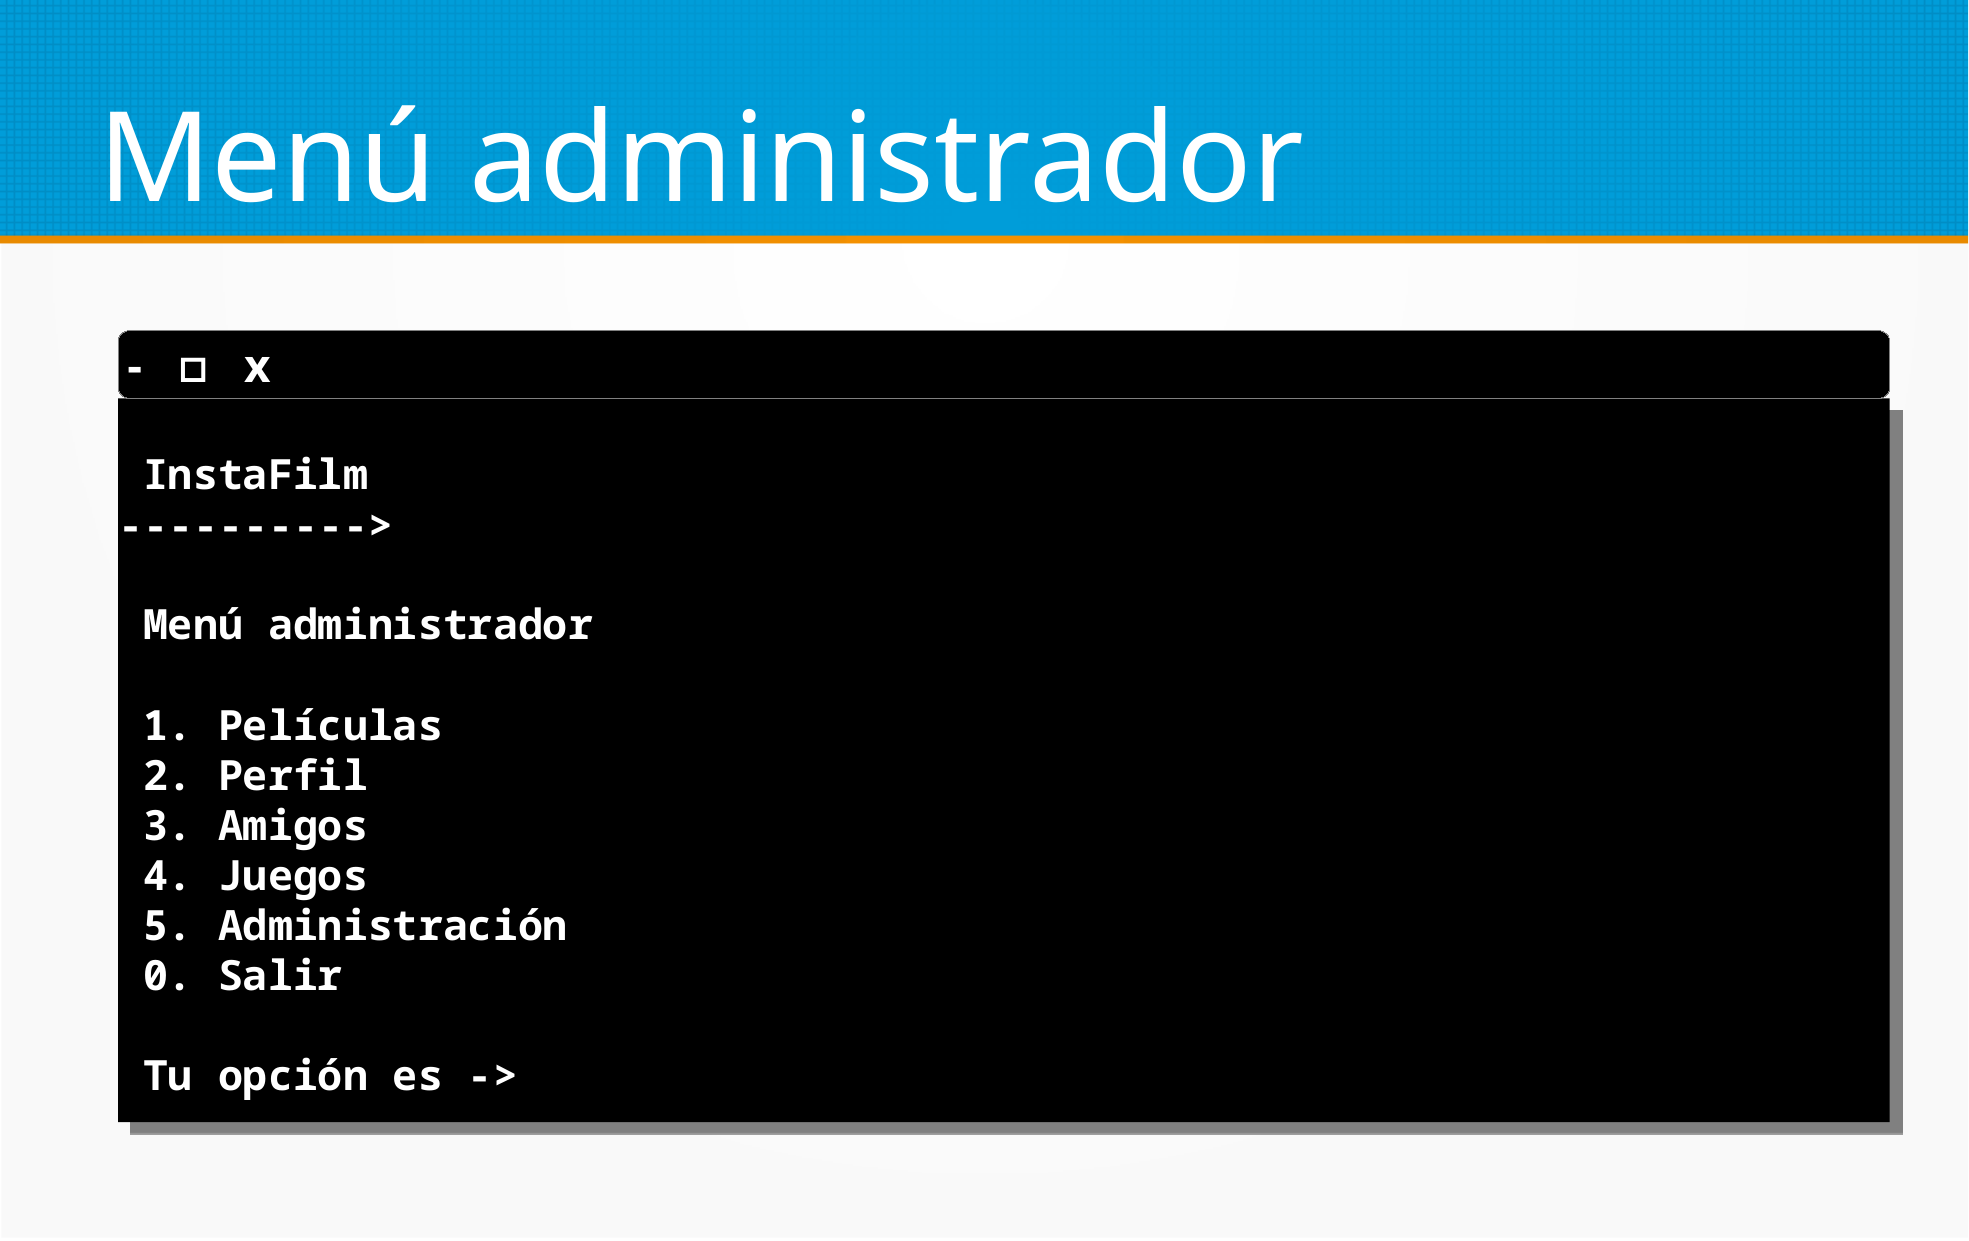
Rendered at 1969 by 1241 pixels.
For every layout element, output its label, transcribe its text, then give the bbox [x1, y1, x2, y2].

text_box - □ x [118, 330, 1890, 399]
title Menú administrador [98, 19, 1870, 227]
text_box InstaFilm ----------> Menú administrador 1. Películas 2. Perfil 3. Amigos 4. Juegos 5. Administración 0. Salir Tu opción es -> [118, 398, 1890, 1123]
